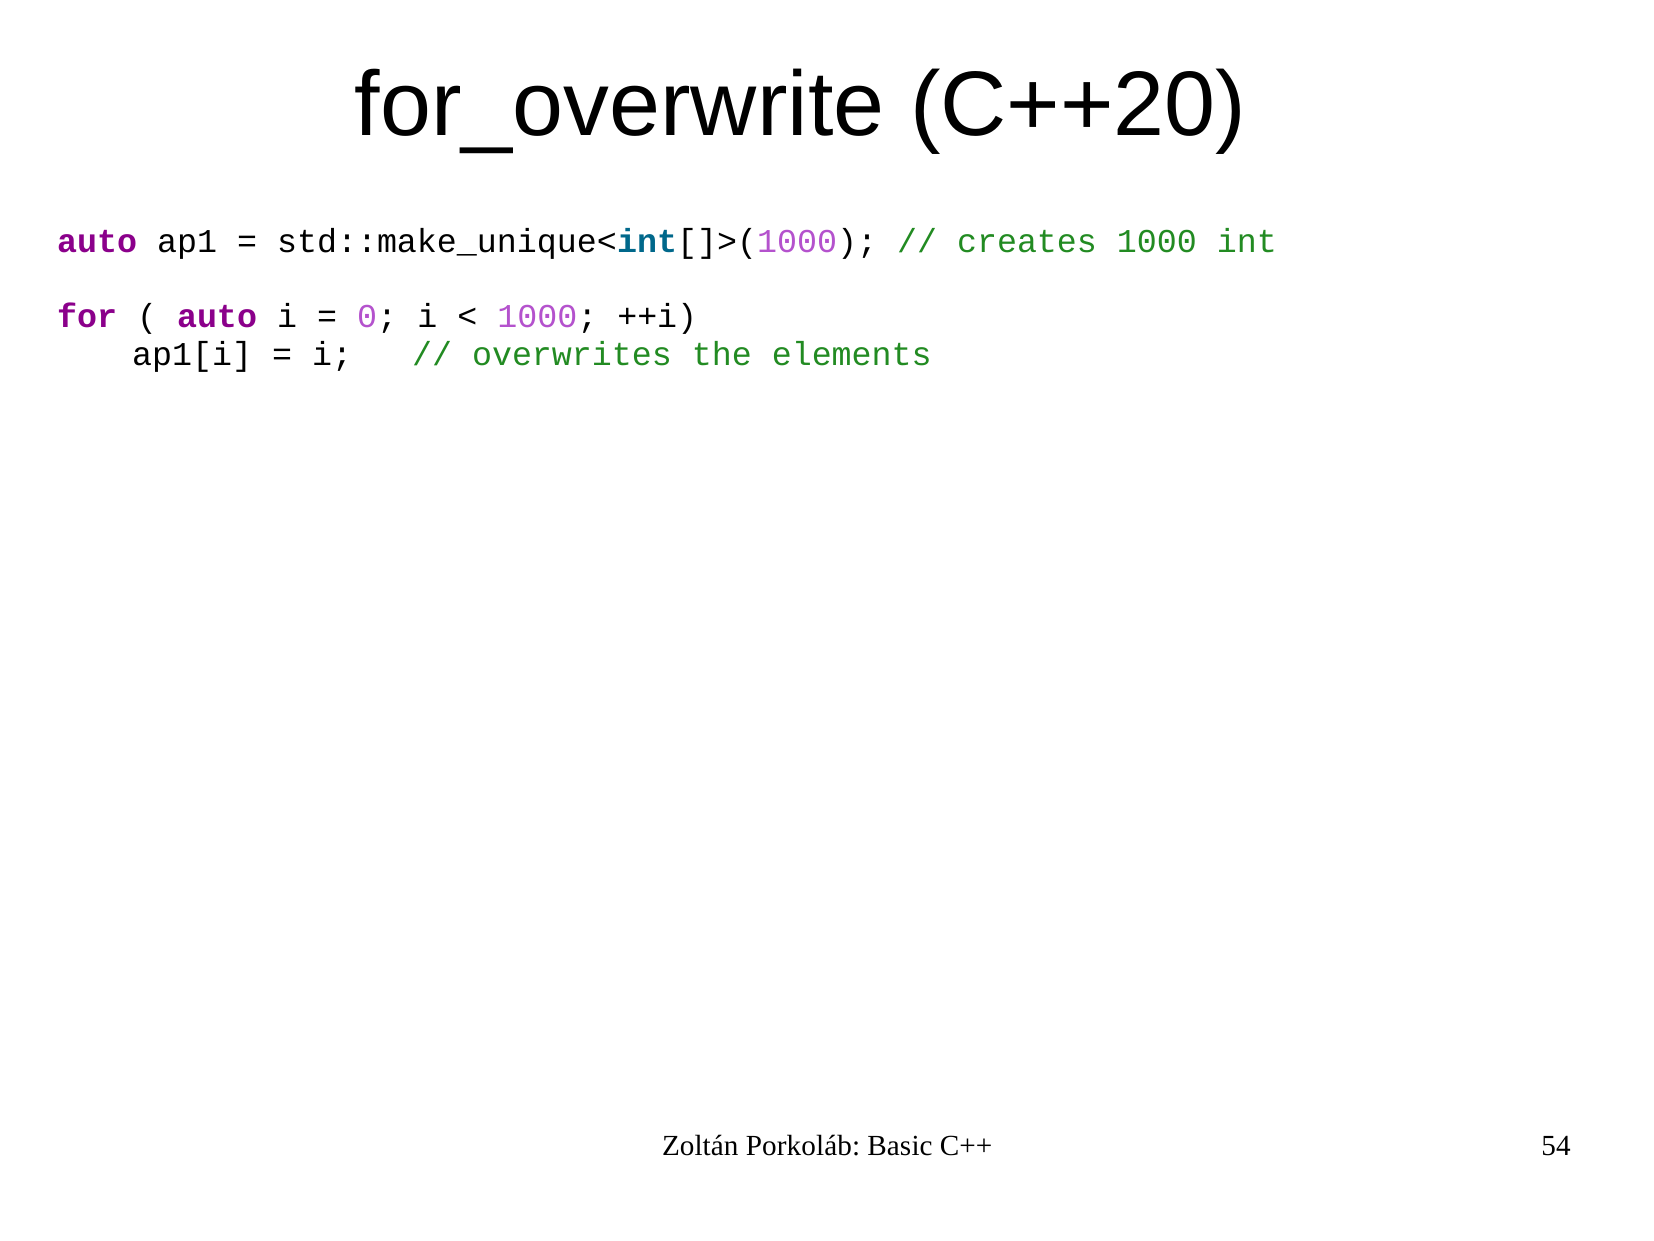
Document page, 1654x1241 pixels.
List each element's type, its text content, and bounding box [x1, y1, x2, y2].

text_box auto ap1 = std::make_unique<int[]>(1000); // creates 1000 int for ( auto i = 0; i < 1000; ++i) ap1[i] = i; // overwrites the elements [56, 224, 1621, 1126]
title for_overwrite (C++20) [56, 0, 1546, 208]
